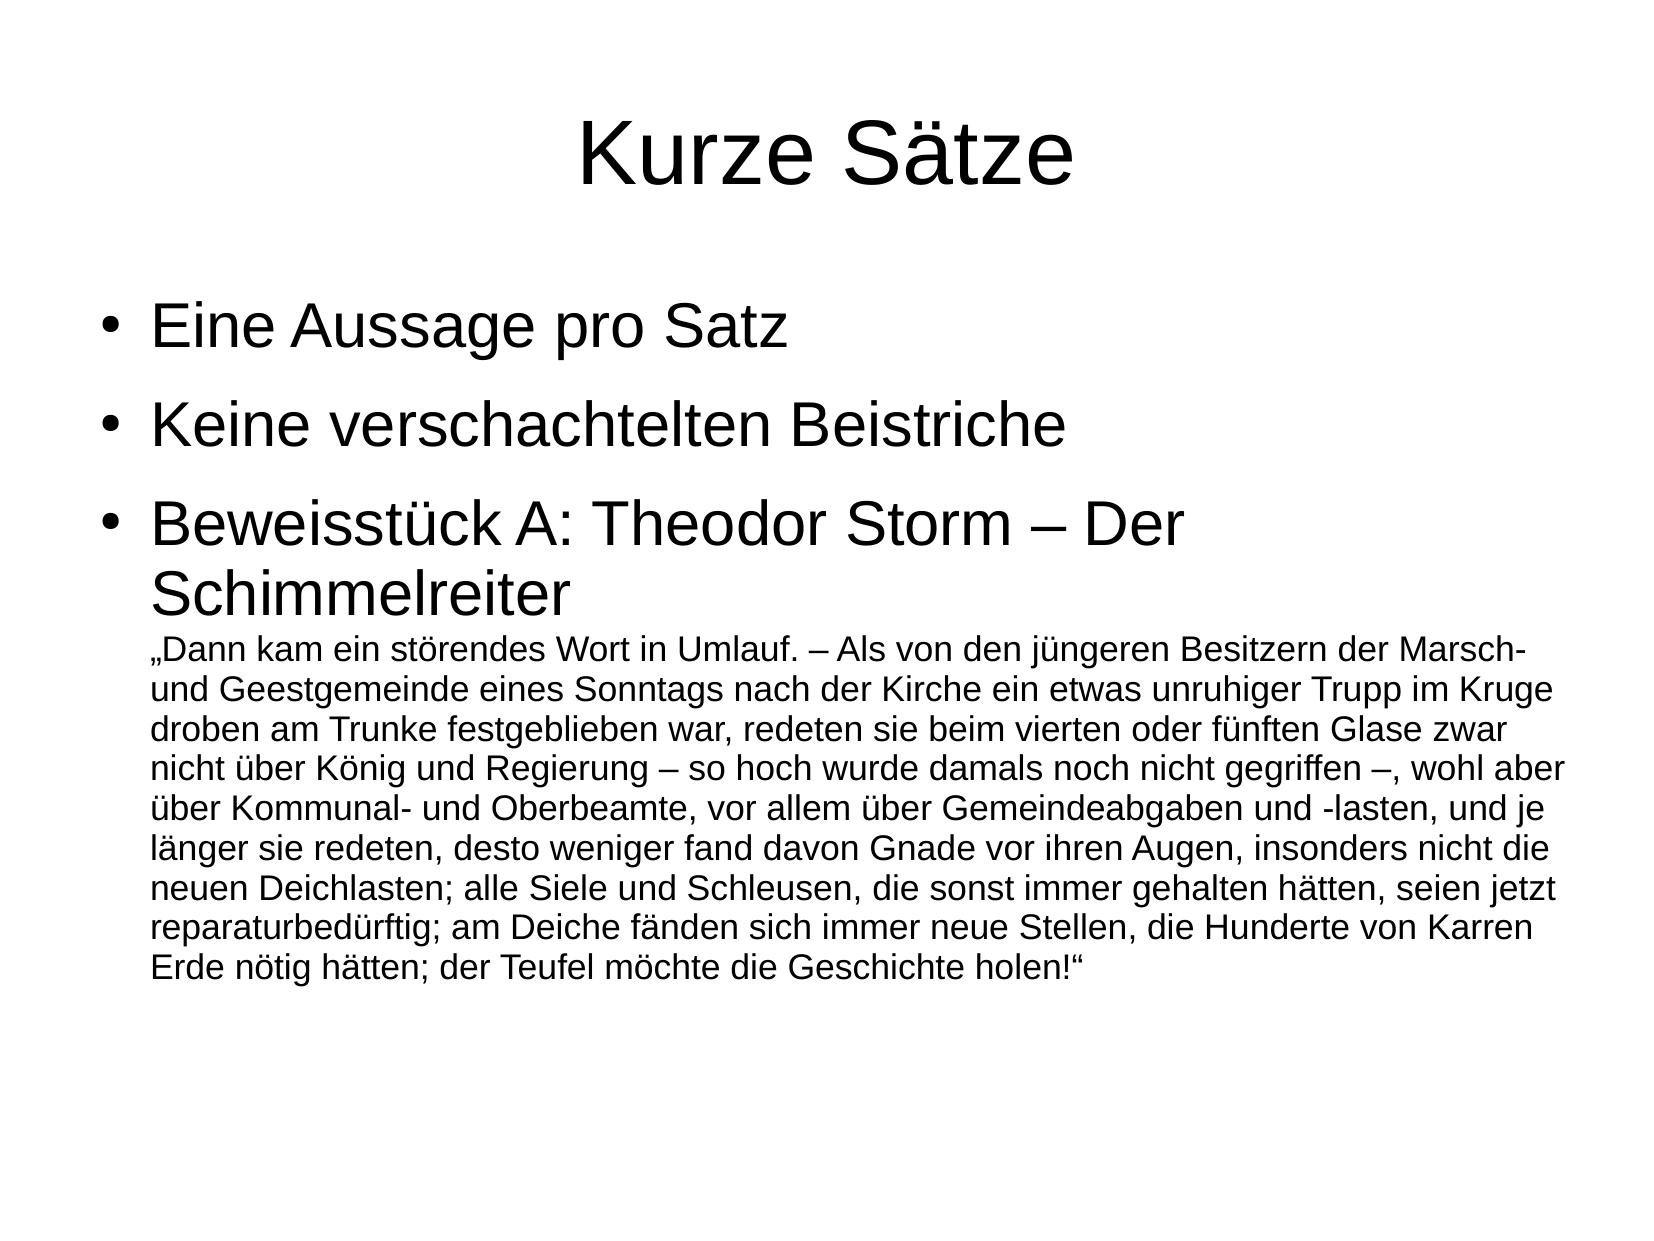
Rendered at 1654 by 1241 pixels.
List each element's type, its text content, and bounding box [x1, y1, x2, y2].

list Eine Aussage pro Satz Keine verschachtelten Beistriche Beweisstück A: Theodor Storm – Der Schimmelreiter „Dann kam ein störendes Wort in Umlauf. – Als von den jüngeren Besitzern der Marsch- und Geestgemeinde eines Sonntags nach der Kirche ein etwas unruhiger Trupp im Kruge droben am Trunke festgeblieben war, redeten sie beim vierten oder fünften Glase zwar nicht über König und Regierung – so hoch wurde damals noch nicht gegriffen –, wohl aber über Kommunal- und Oberbeamte, vor allem über Gemeindeabgaben und -lasten, und je länger sie redeten, desto weniger fand davon Gnade vor ihren Augen, insonders nicht die neuen Deichlasten; alle Siele und Schleusen, die sonst immer gehalten hätten, seien jetzt reparaturbedürftig; am Deiche fänden sich immer neue Stellen, die Hunderte von Karren Erde nötig hätten; der Teufel möchte die Geschichte holen!“ [82, 290, 1571, 1010]
title Kurze Sätze [82, 49, 1571, 257]
